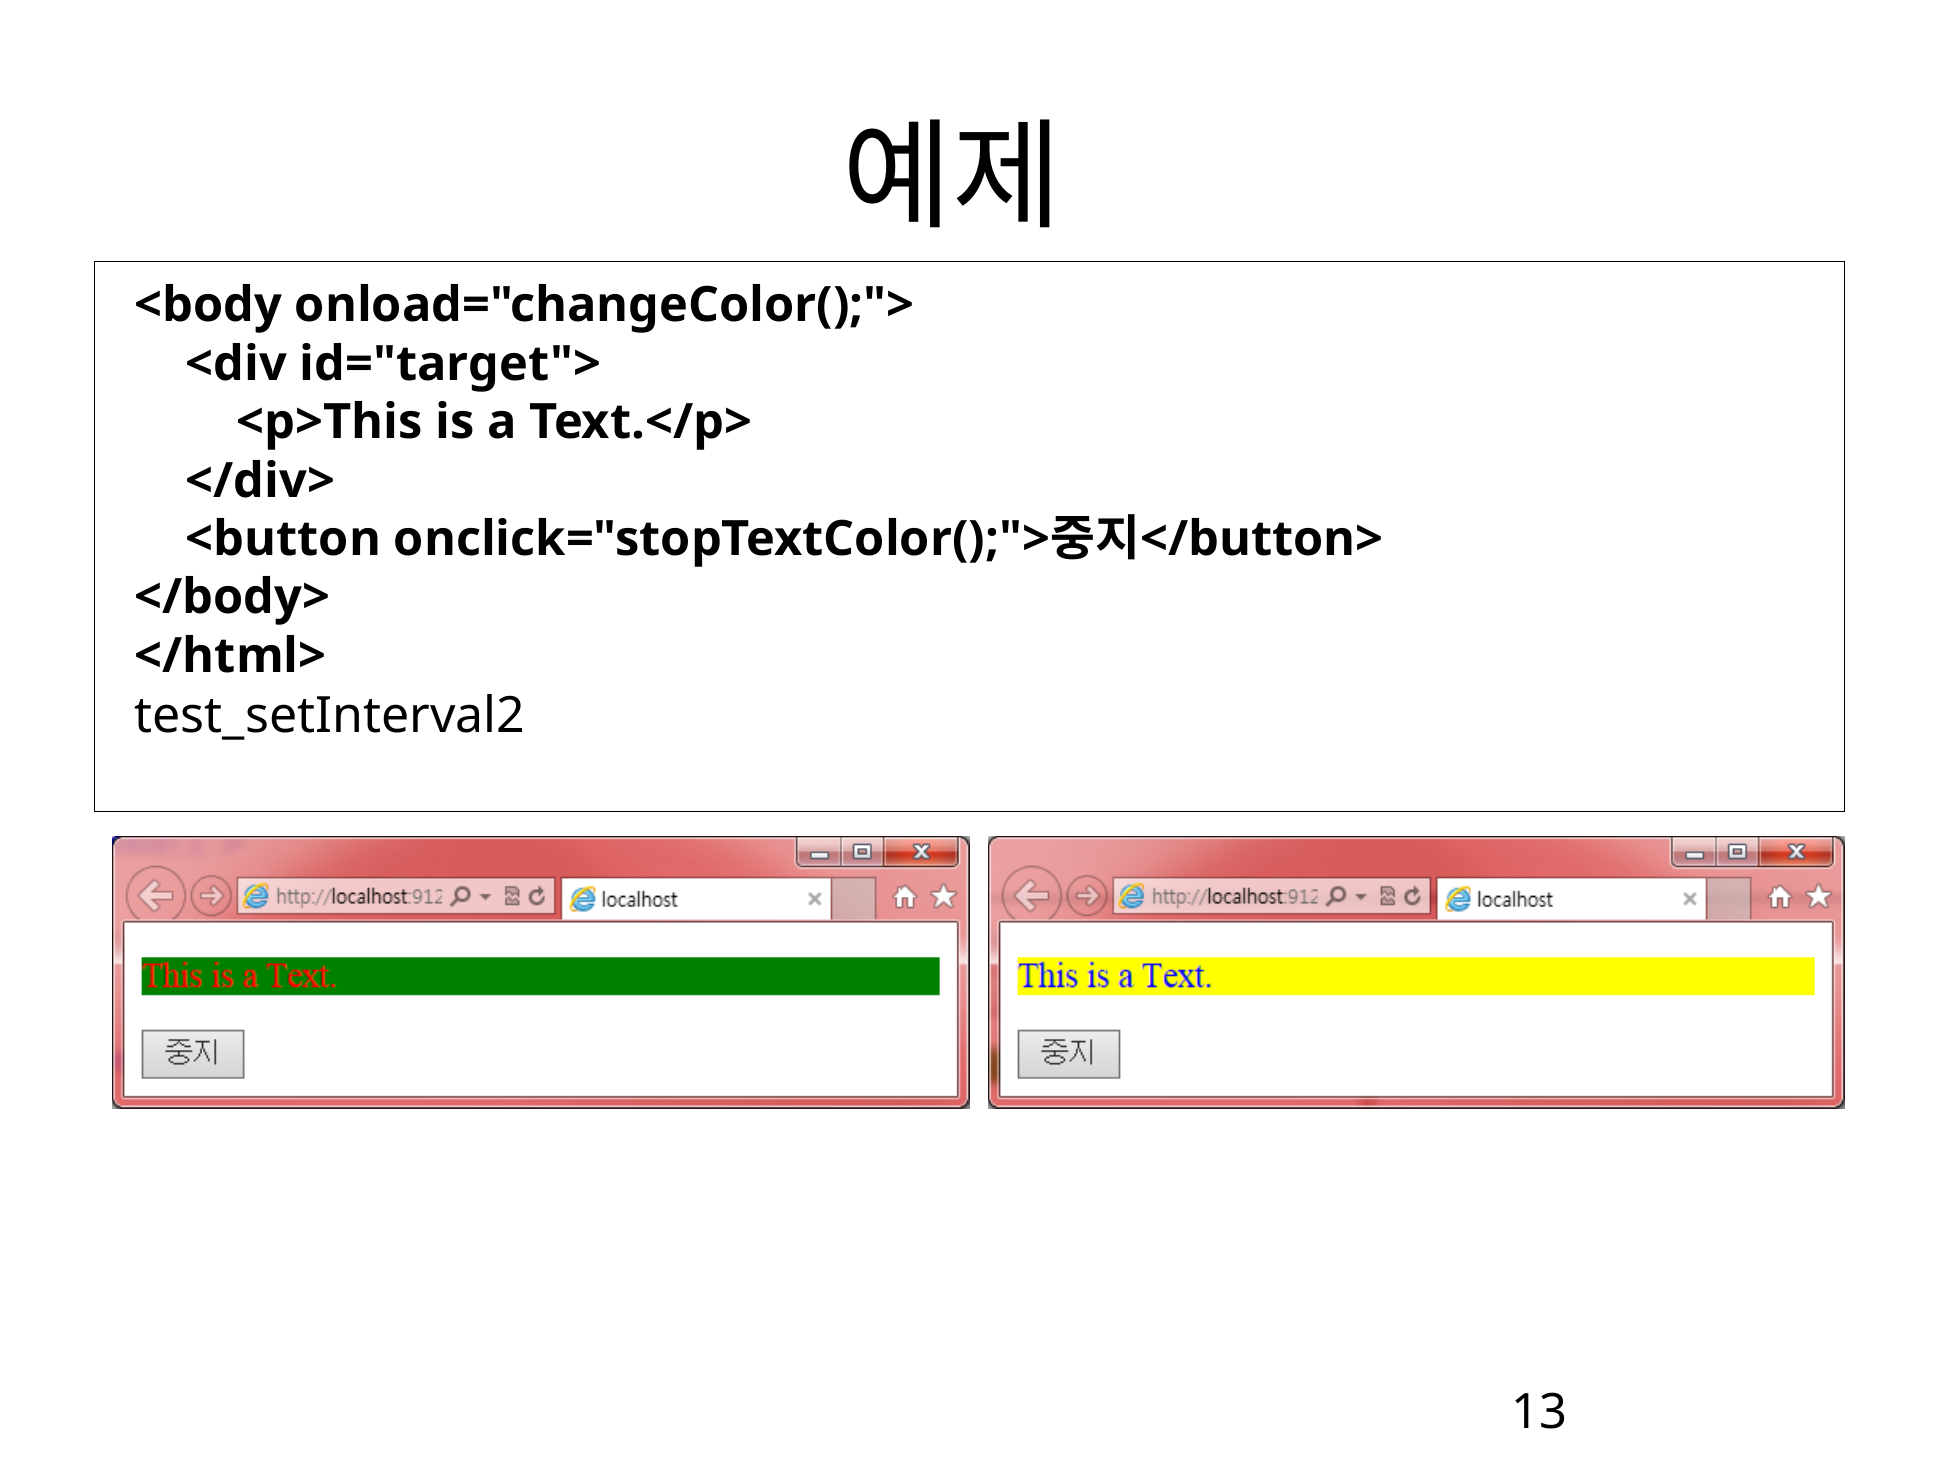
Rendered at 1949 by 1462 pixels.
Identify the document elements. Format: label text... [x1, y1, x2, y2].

picture [112, 836, 970, 1110]
picture [988, 836, 1845, 1110]
text_box <body onload="changeColor();"> <div id="target"> <p>This is a Text.</p> </div> <button onclick="stopTextColor();">중지</button> </body> </html> test_setInterval2 [94, 261, 1845, 812]
title 예제 [156, 92, 1749, 255]
slide_number <숫자> [1496, 1372, 1899, 1462]
